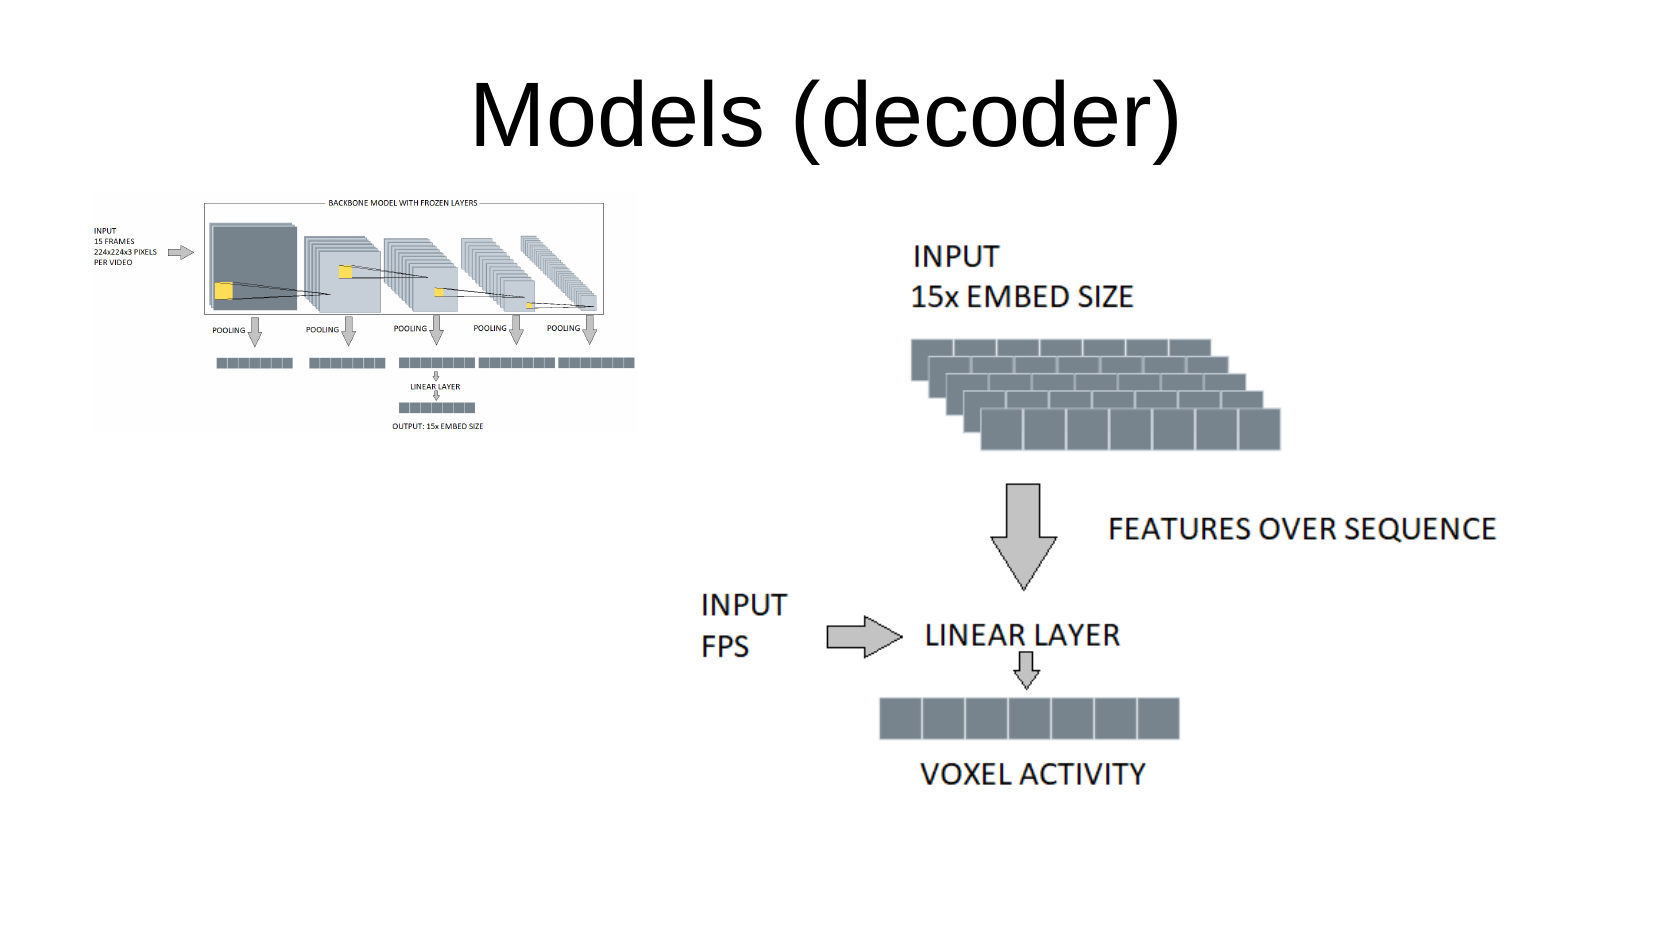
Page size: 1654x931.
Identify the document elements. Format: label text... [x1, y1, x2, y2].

picture [675, 237, 1538, 826]
picture [92, 192, 638, 432]
title Models (decoder) [82, 37, 1571, 193]
